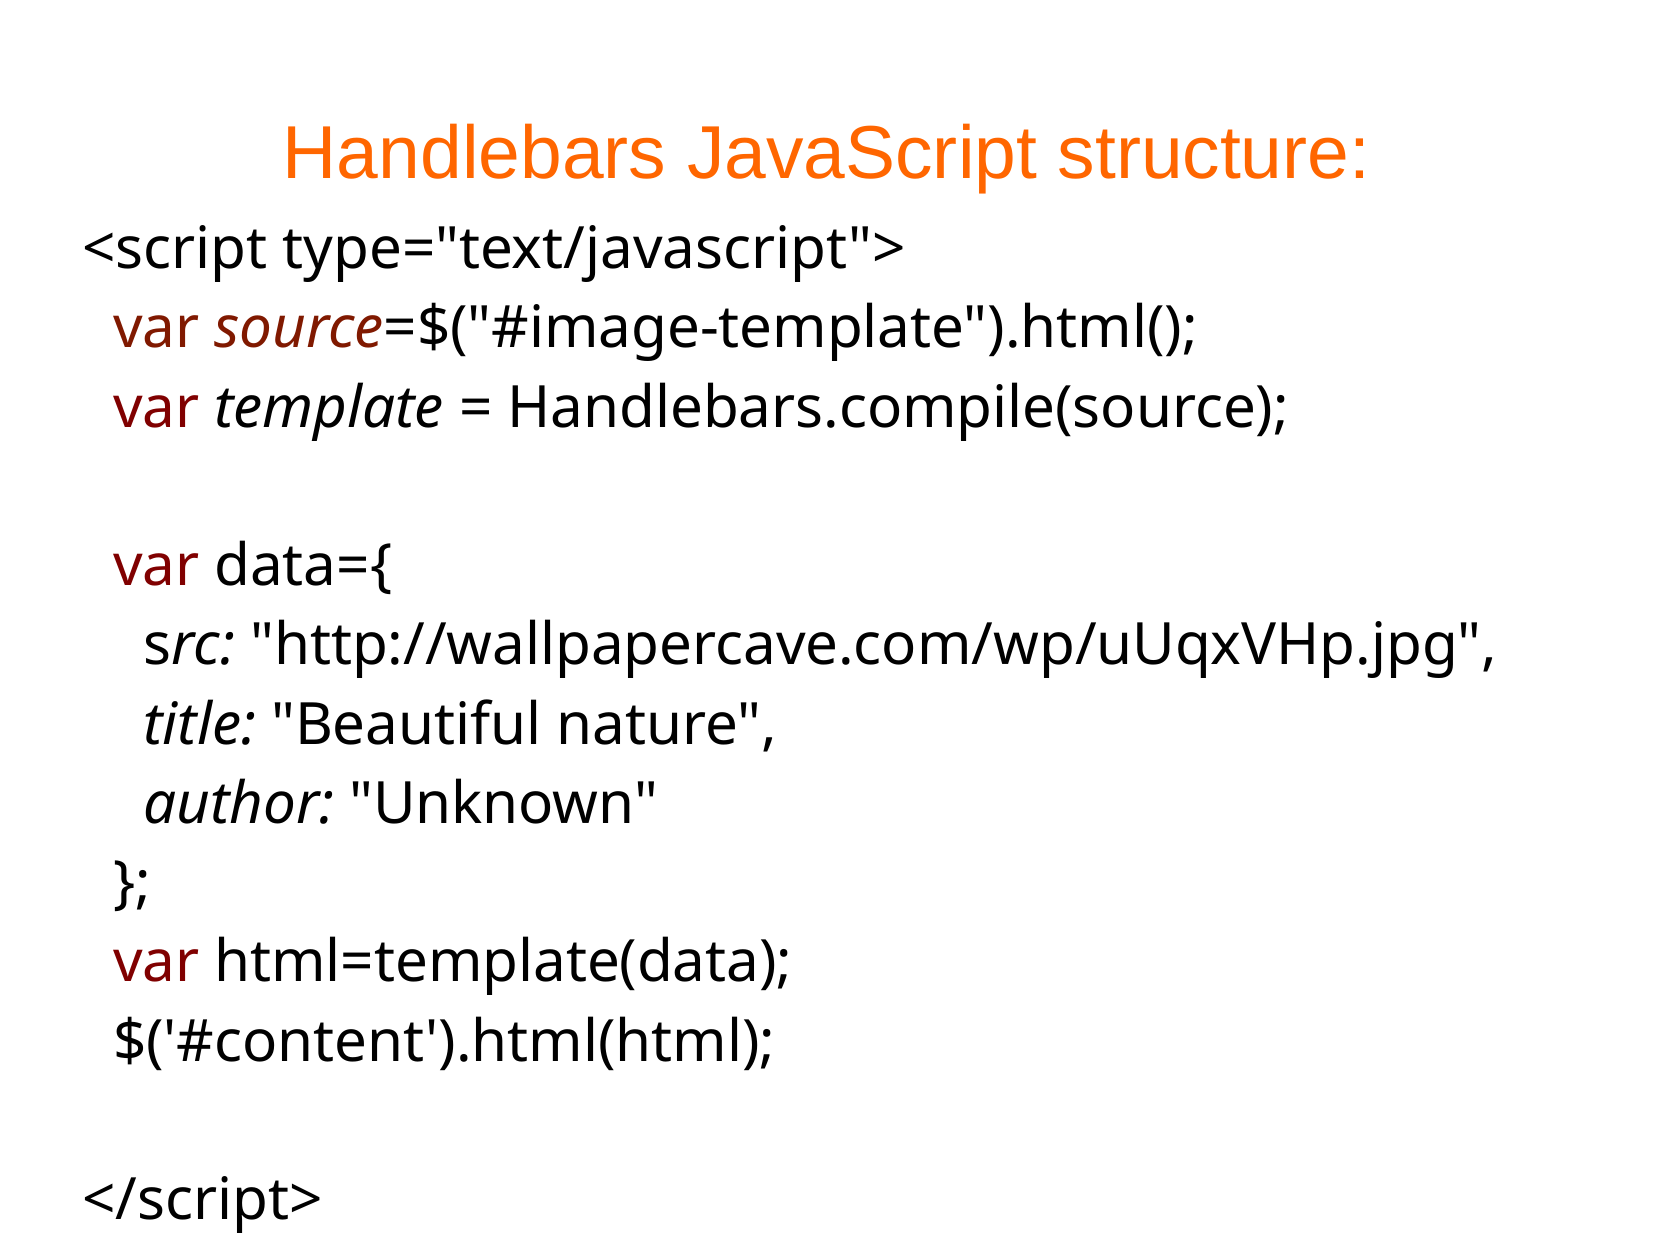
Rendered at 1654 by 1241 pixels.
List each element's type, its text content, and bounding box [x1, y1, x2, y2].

title Handlebars JavaScript structure: [82, 49, 1571, 257]
subtitle <script type="text/javascript"> var source=$("#image-template").html(); var template = Handlebars.compile(source); var data={ src: "http://wallpapercave.com/wp/uUqxVHp.jpg", title: "Beautiful nature", author: "Unknown" }; var html=template(data); $('#content').html(html); </script> [82, 269, 1571, 1174]
